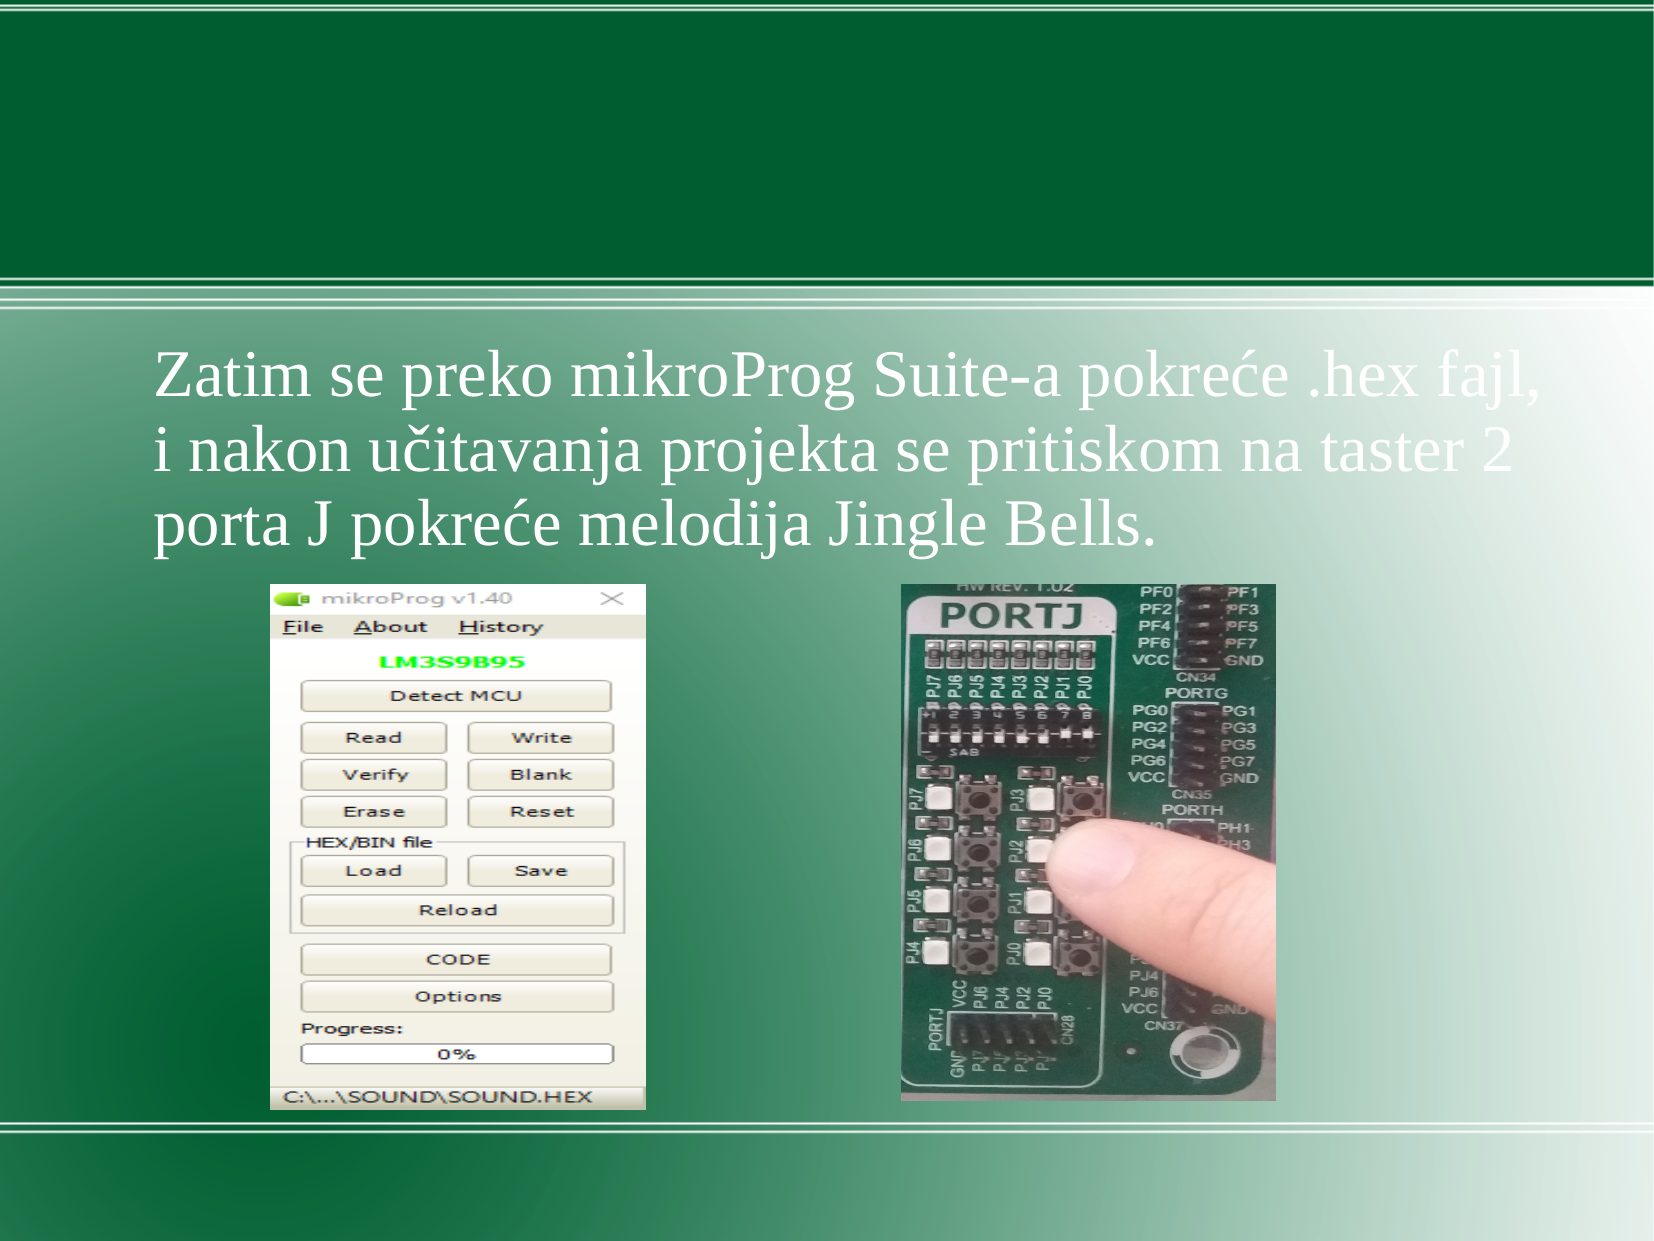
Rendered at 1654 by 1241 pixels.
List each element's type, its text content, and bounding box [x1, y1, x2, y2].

list Zatim se preko mikroProg Suite-a pokreće .hex fajl, i nakon učitavanja projekta se pritiskom na taster 2 porta J pokreće melodija Jingle Bells. [82, 337, 1571, 1052]
picture [0, 0, 1654, 1241]
